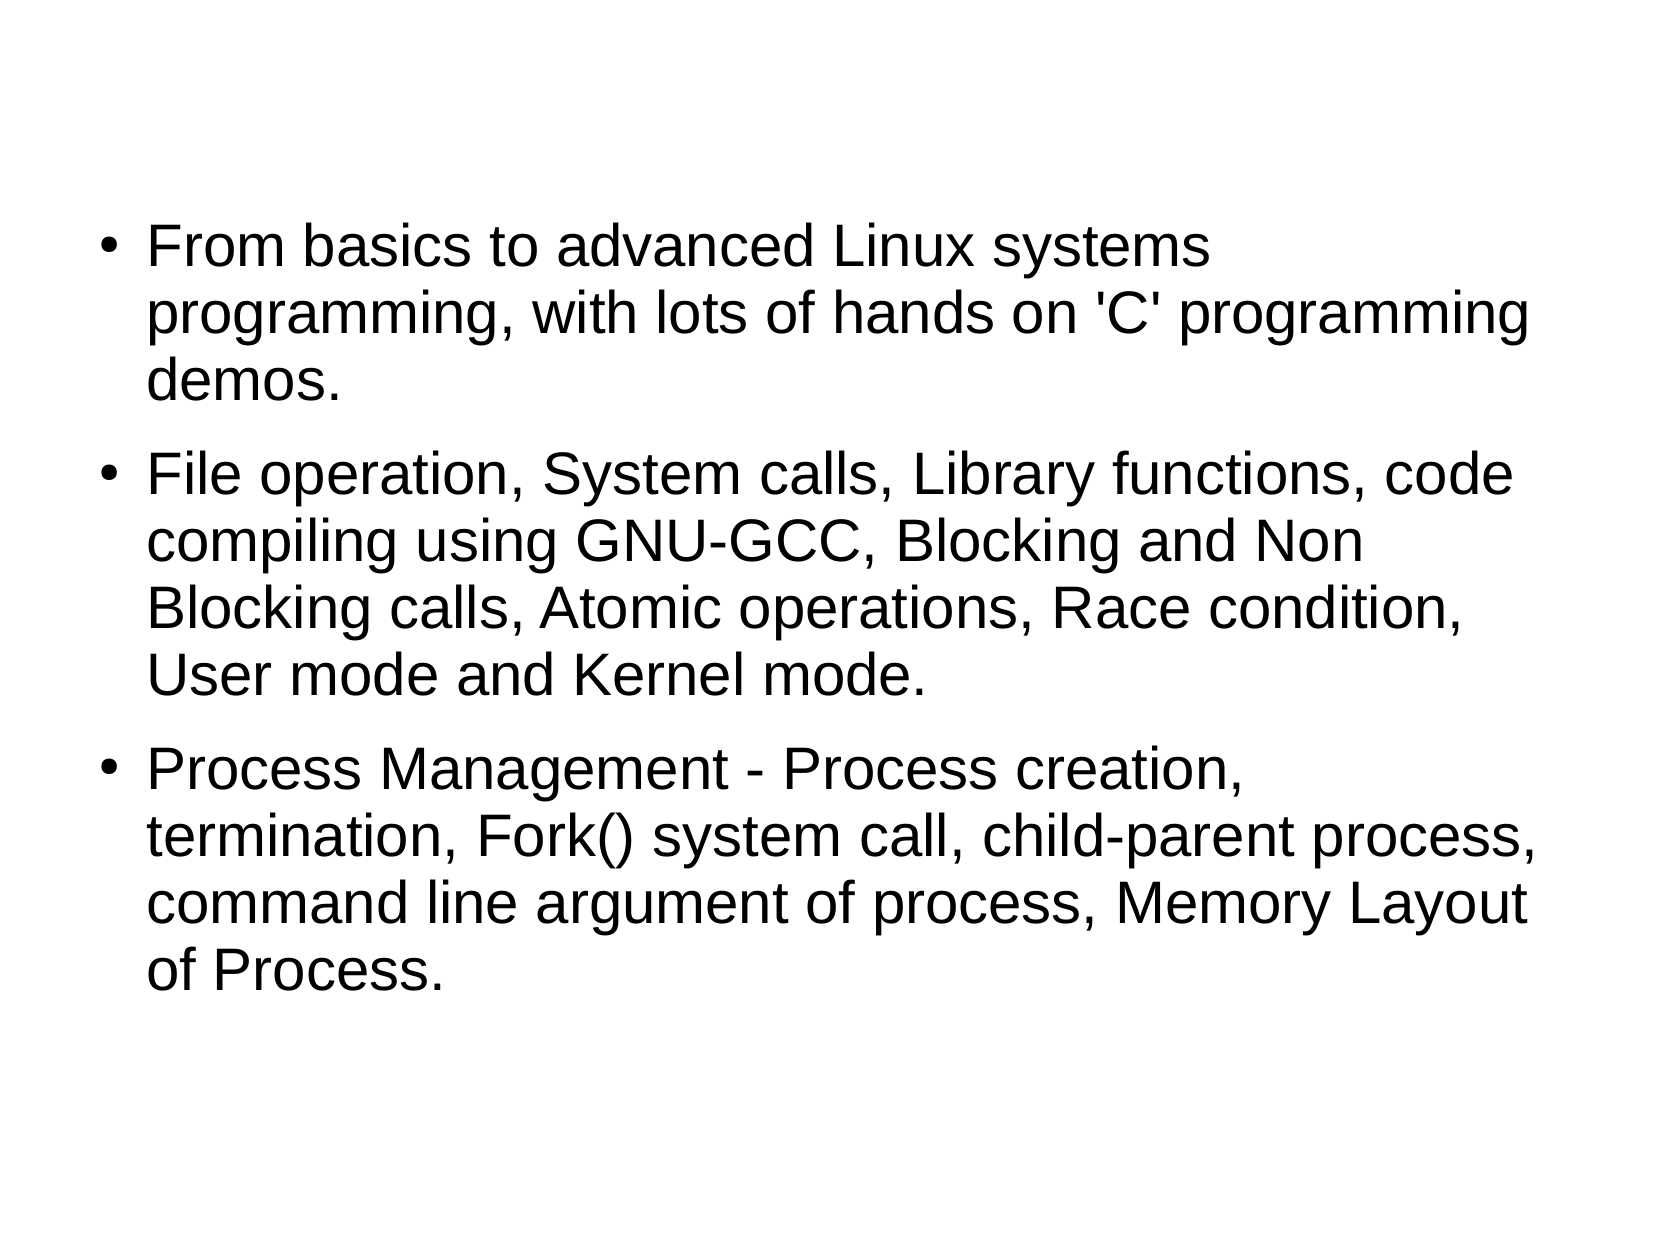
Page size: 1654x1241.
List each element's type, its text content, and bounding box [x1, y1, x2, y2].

list From basics to advanced Linux systems programming, with lots of hands on 'C' programming demos. File operation, System calls, Library functions, code compiling using GNU-GCC, Blocking and Non Blocking calls, Atomic operations, Race condition, User mode and Kernel mode. Process Management - Process creation, termination, Fork() system call, child-parent process, command line argument of process, Memory Layout of Process. [82, 212, 1571, 1010]
